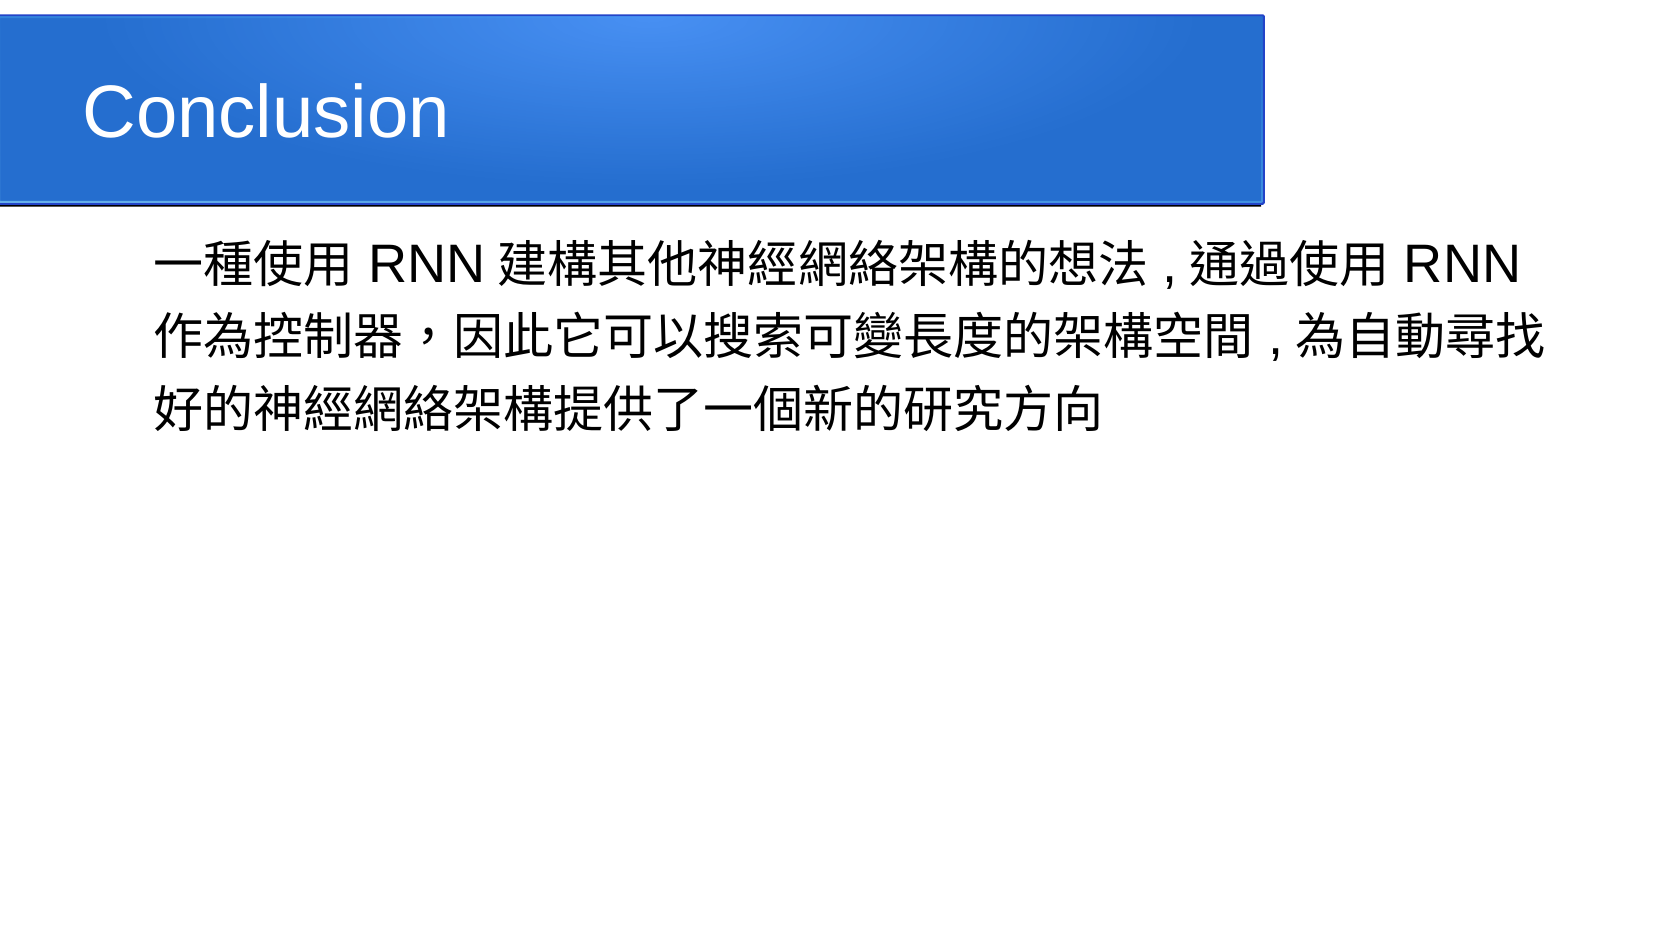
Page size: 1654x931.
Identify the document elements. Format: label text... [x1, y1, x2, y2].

title Conclusion [82, 35, 1235, 189]
list 一種使用RNN建構其他神經網絡架構的想法,通過使用RNN作為控制器，因此它可以搜索可變長度的架構空間,為自動尋找好的神經網絡架構提供了一個新的研究方向 [82, 224, 1571, 764]
